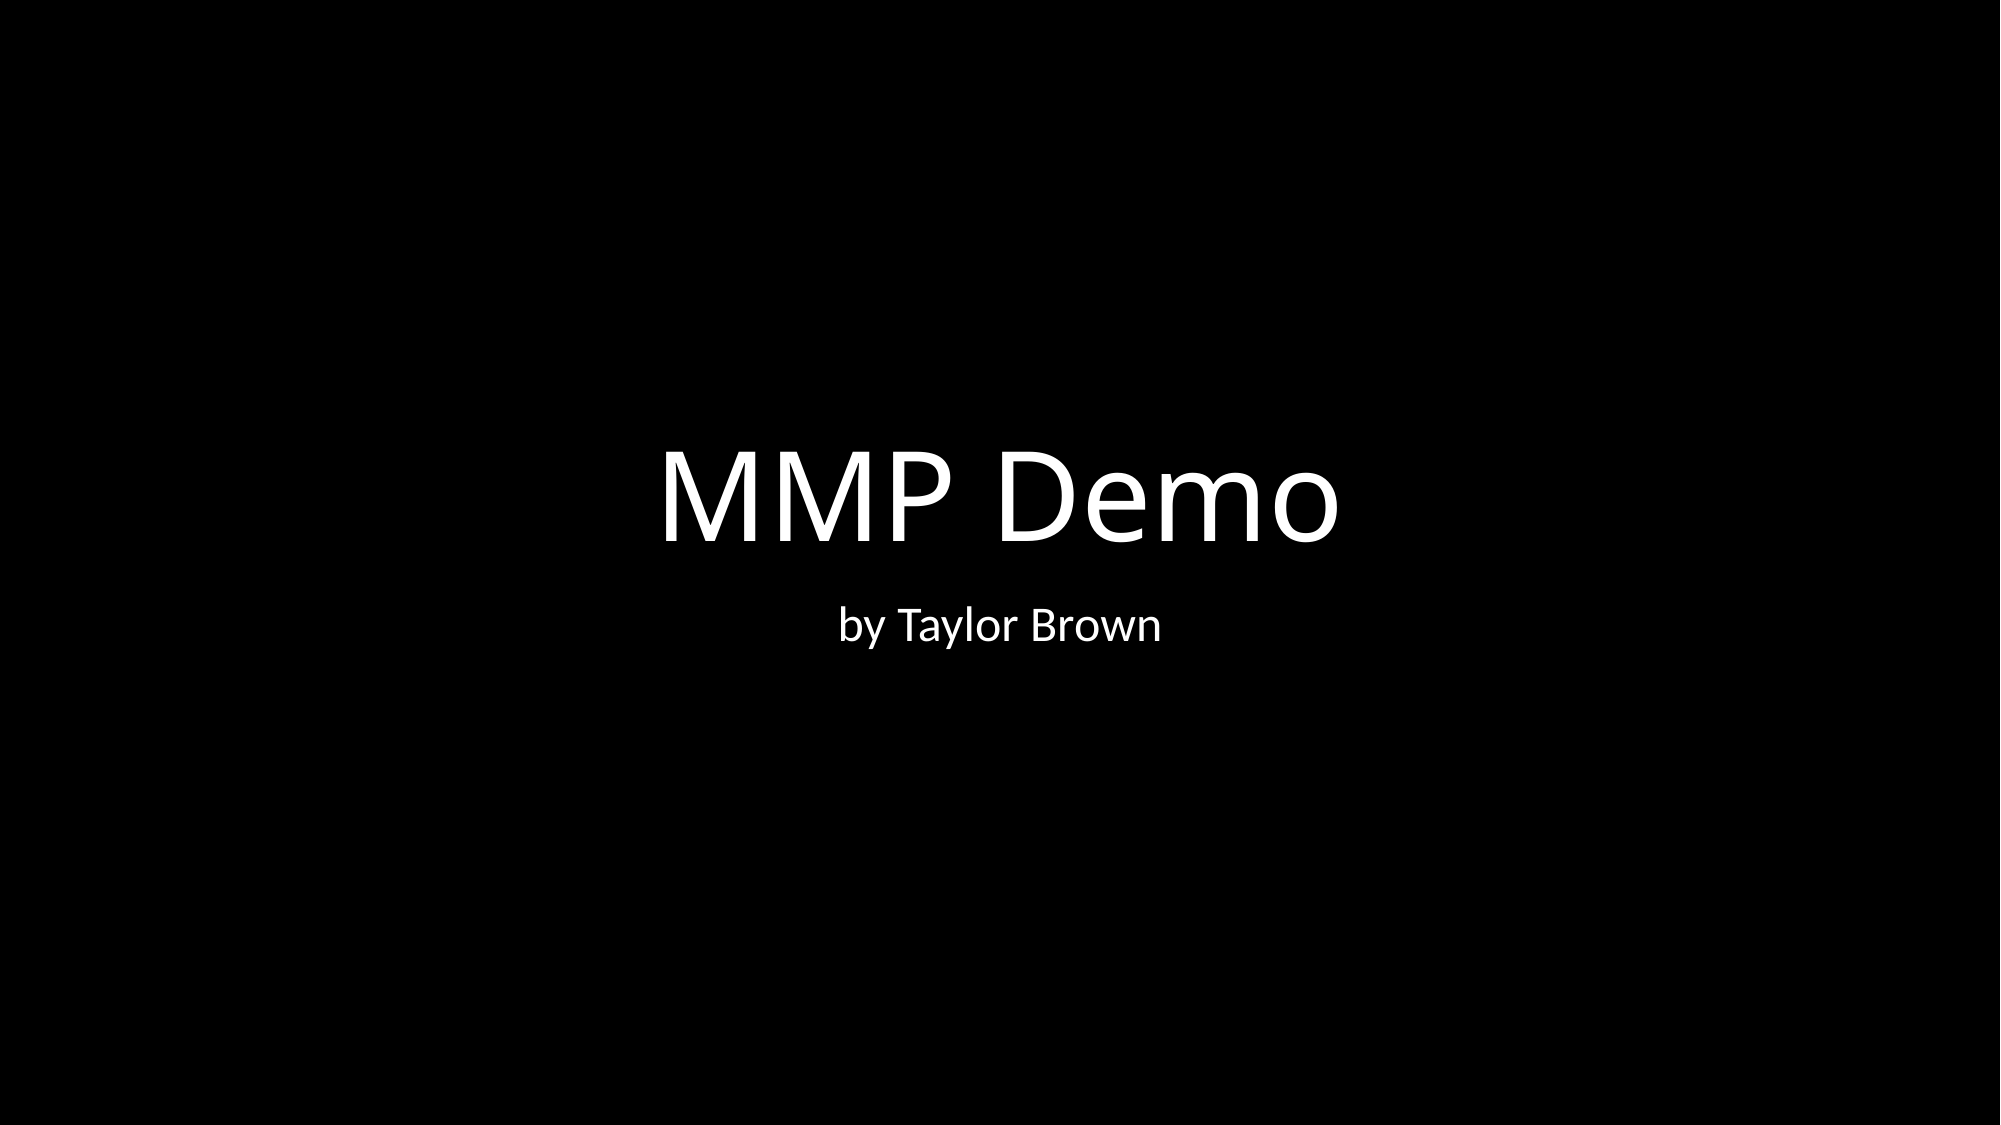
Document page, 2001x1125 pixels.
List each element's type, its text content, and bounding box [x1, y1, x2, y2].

title MMP Demo [249, 184, 1750, 576]
subtitle by Taylor Brown [249, 590, 1750, 863]
